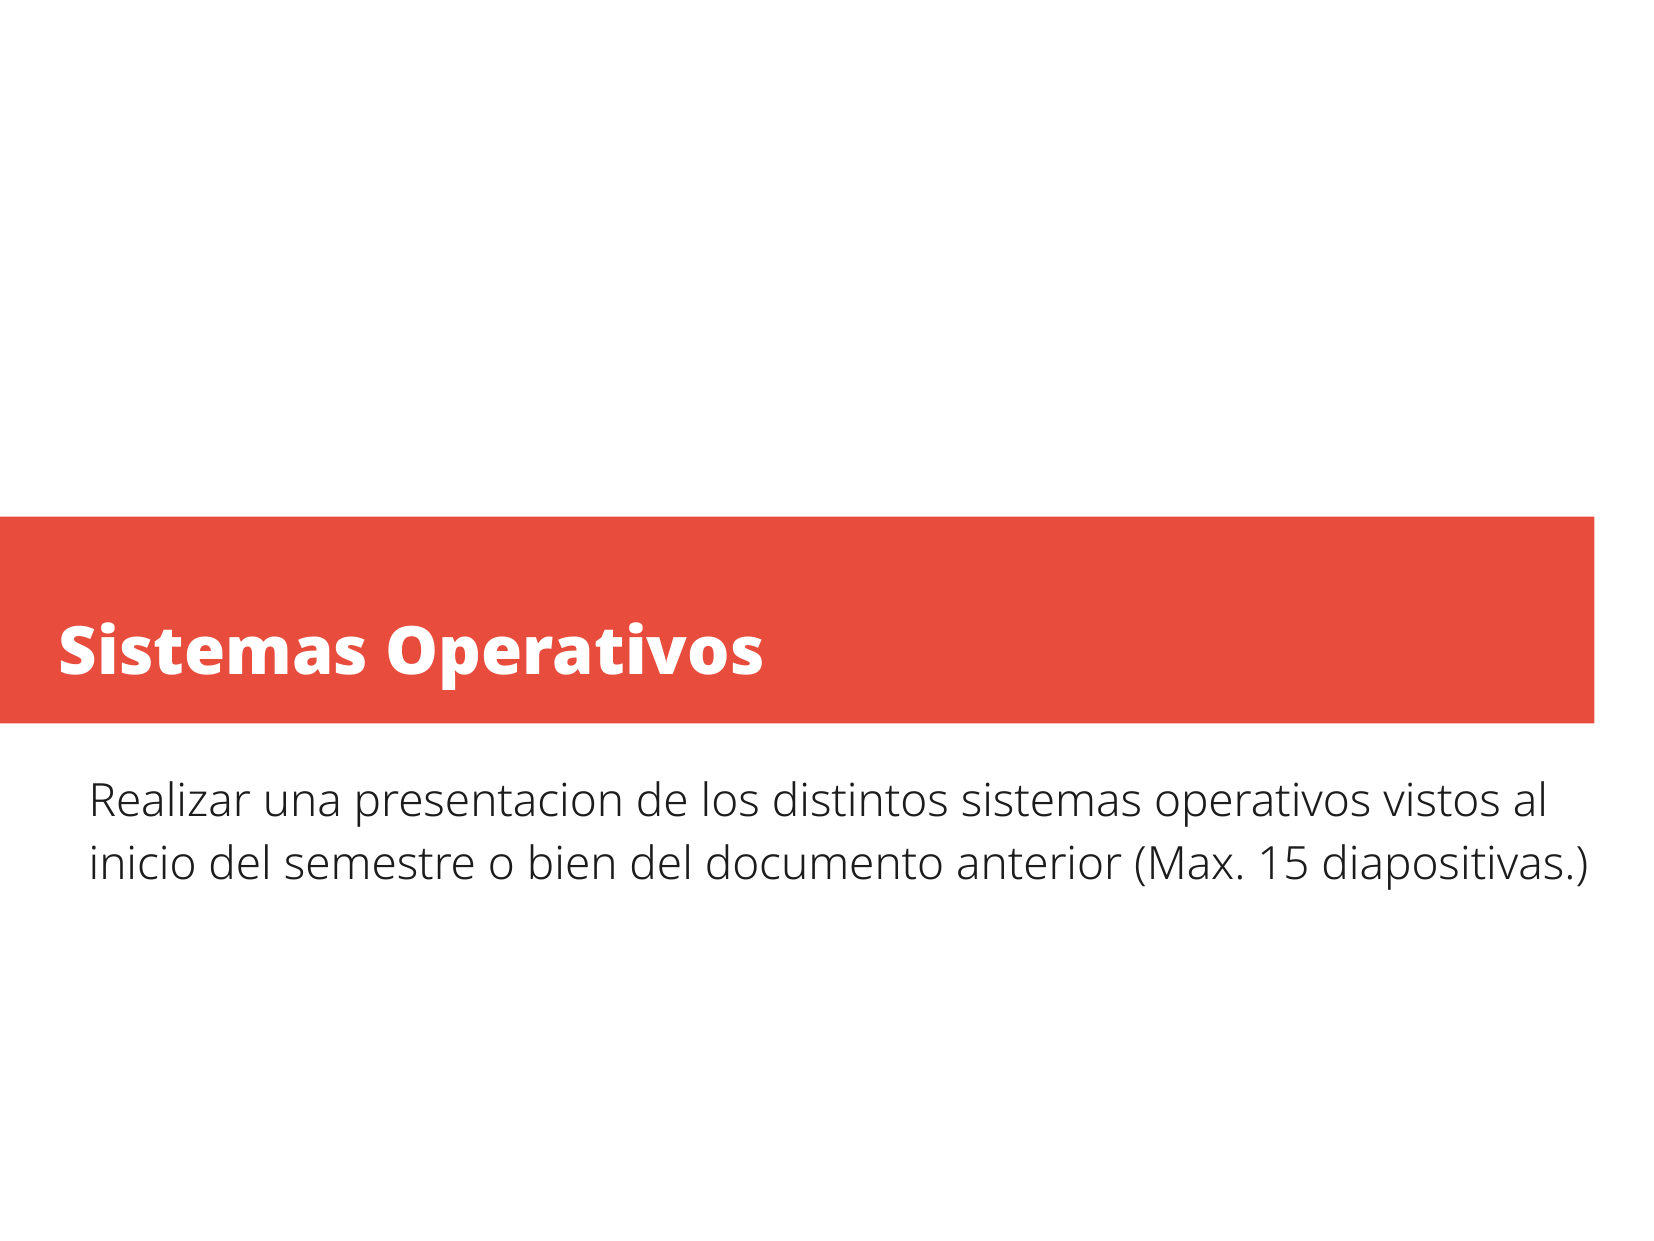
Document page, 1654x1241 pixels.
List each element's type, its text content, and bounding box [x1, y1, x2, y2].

title Sistemas Operativos [59, 546, 1595, 694]
subtitle Realizar una presentacion de los distintos sistemas operativos vistos al inicio del semestre o bien del documento anterior (Max. 15 diapositivas.) [88, 767, 1595, 1182]
